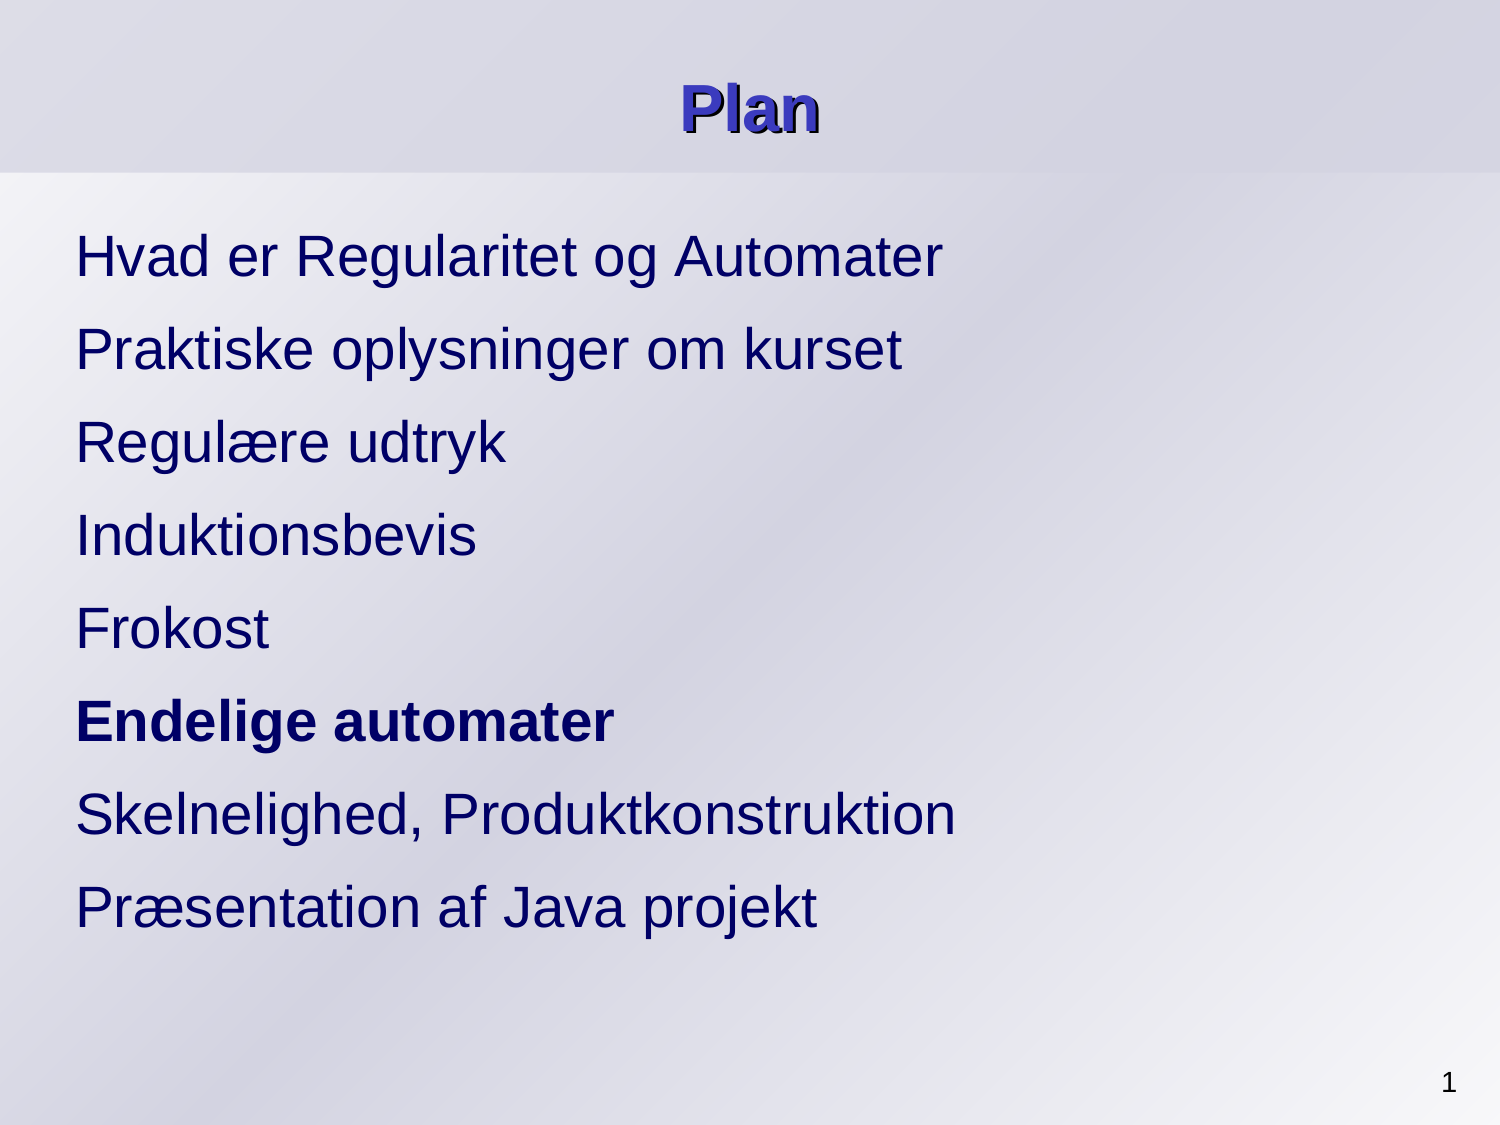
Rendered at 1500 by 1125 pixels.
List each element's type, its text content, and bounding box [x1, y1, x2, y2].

list Hvad er Regularitet og Automater Praktiske oplysninger om kurset Regulære udtryk Induktionsbevis Frokost Endelige automater Skelnelighed, Produktkonstruktion Præsentation af Java projekt [75, 207, 1459, 1034]
title Plan [74, 24, 1425, 174]
